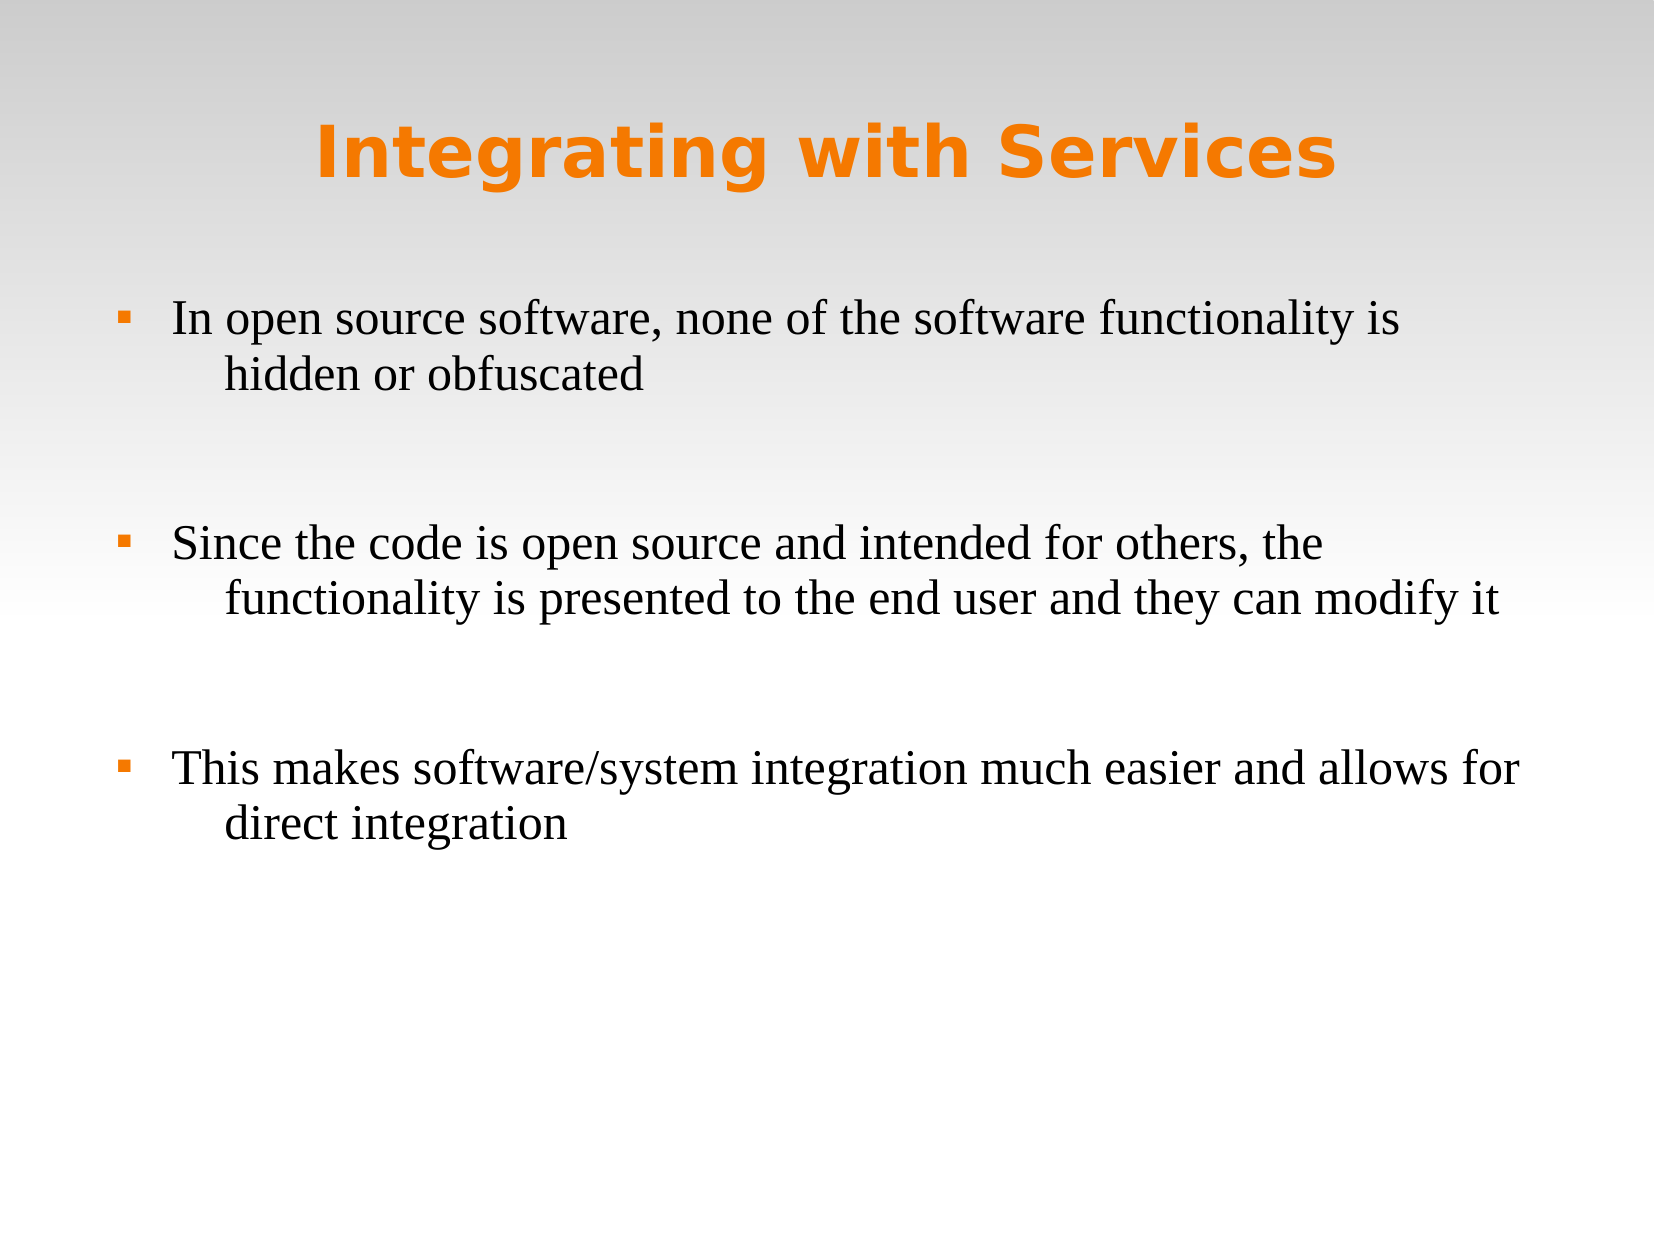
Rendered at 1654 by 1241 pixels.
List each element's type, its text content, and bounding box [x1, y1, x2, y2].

list In open source software, none of the software functionality is hidden or obfuscated Since the code is open source and intended for others, the functionality is presented to the end user and they can modify it This makes software/system integration much easier and allows for direct integration [82, 290, 1571, 1109]
title Integrating with Services [82, 49, 1571, 257]
